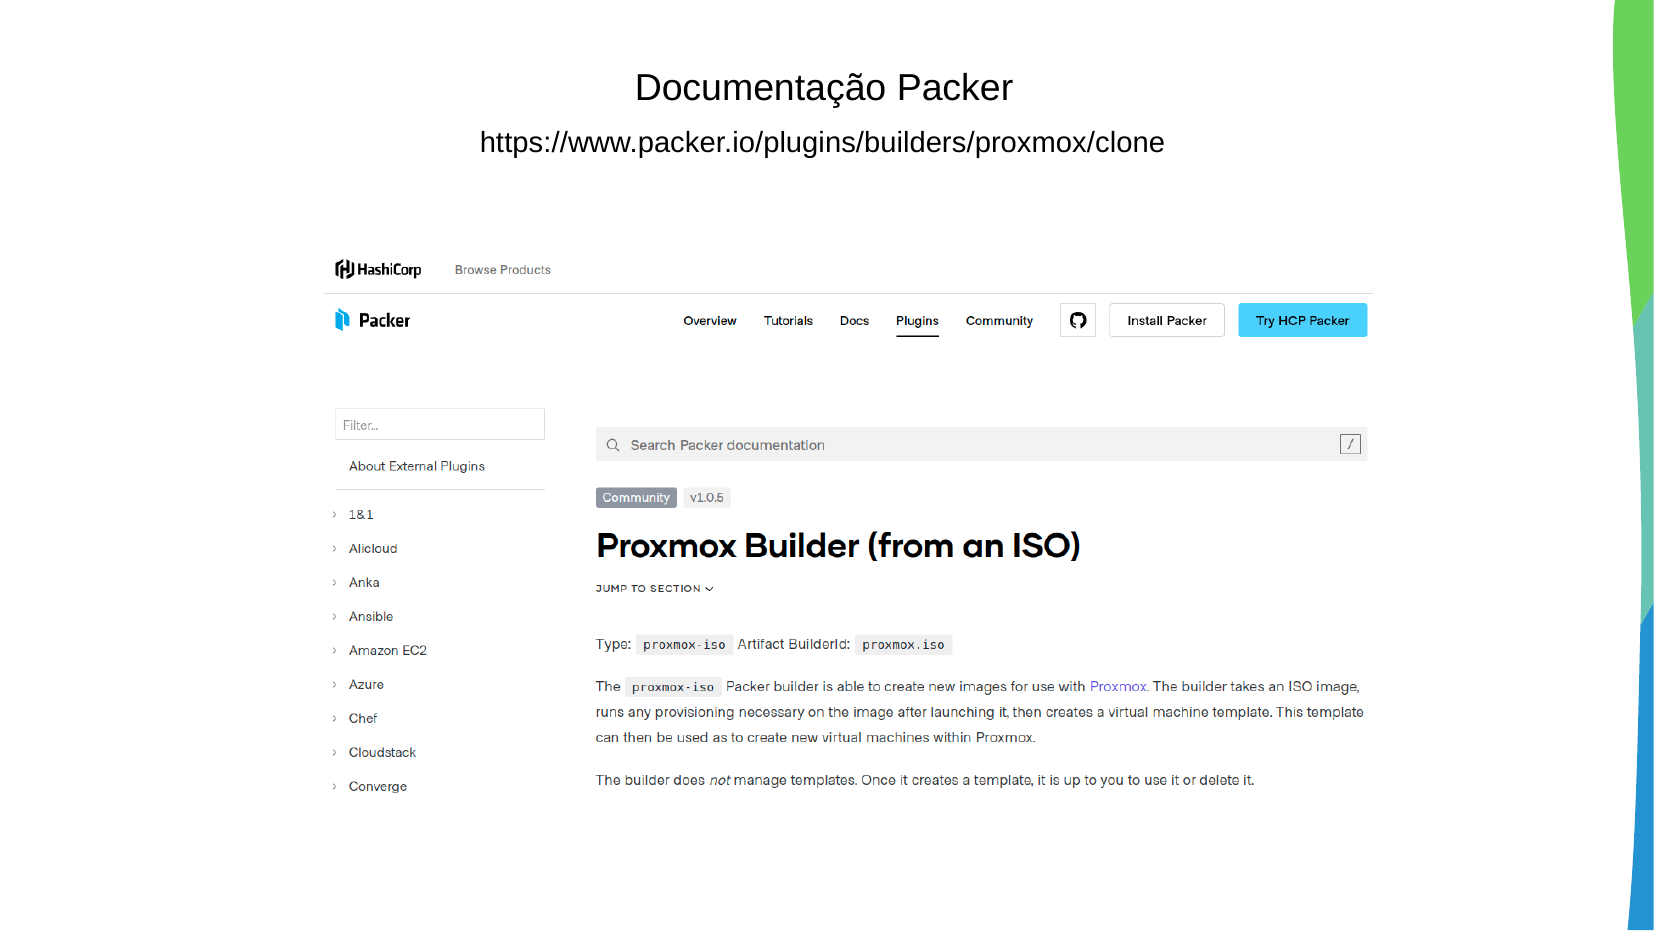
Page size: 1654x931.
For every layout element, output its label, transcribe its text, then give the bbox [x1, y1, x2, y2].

text_box Documentação Packer [620, 59, 1034, 118]
picture [324, 245, 1373, 798]
text_box https://www.packer.io/plugins/builders/proxmox/clone [465, 118, 1189, 178]
